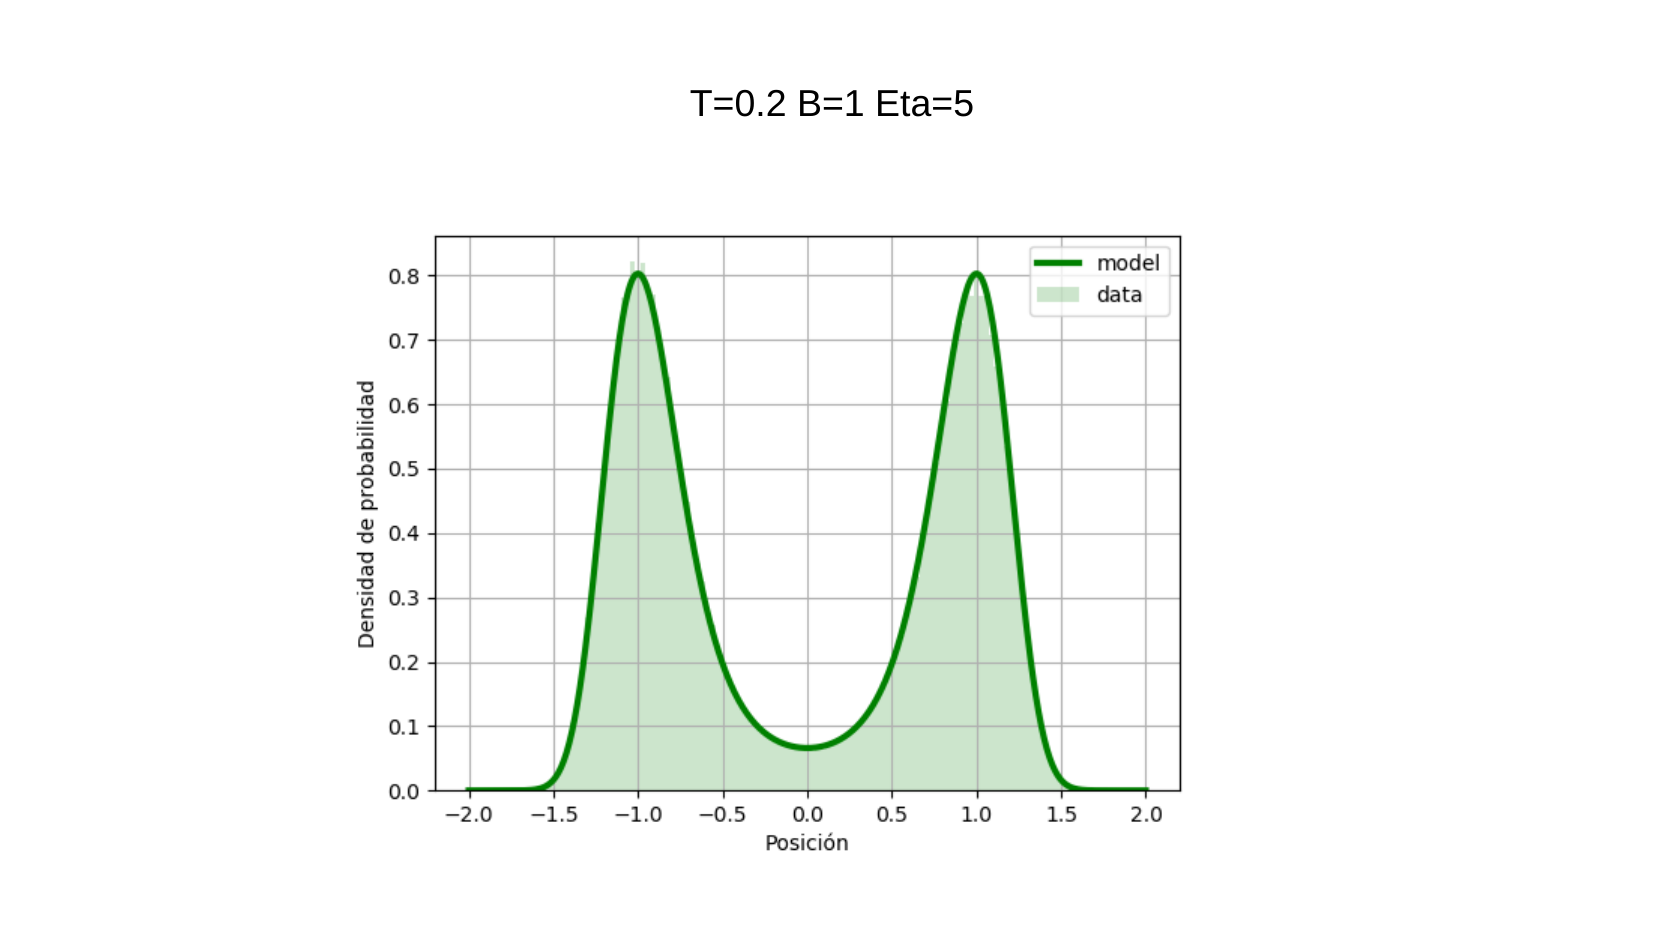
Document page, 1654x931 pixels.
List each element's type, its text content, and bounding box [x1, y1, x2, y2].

picture [315, 149, 1276, 870]
text_box T=0.2 B=1 Eta=5 [675, 75, 1063, 132]
